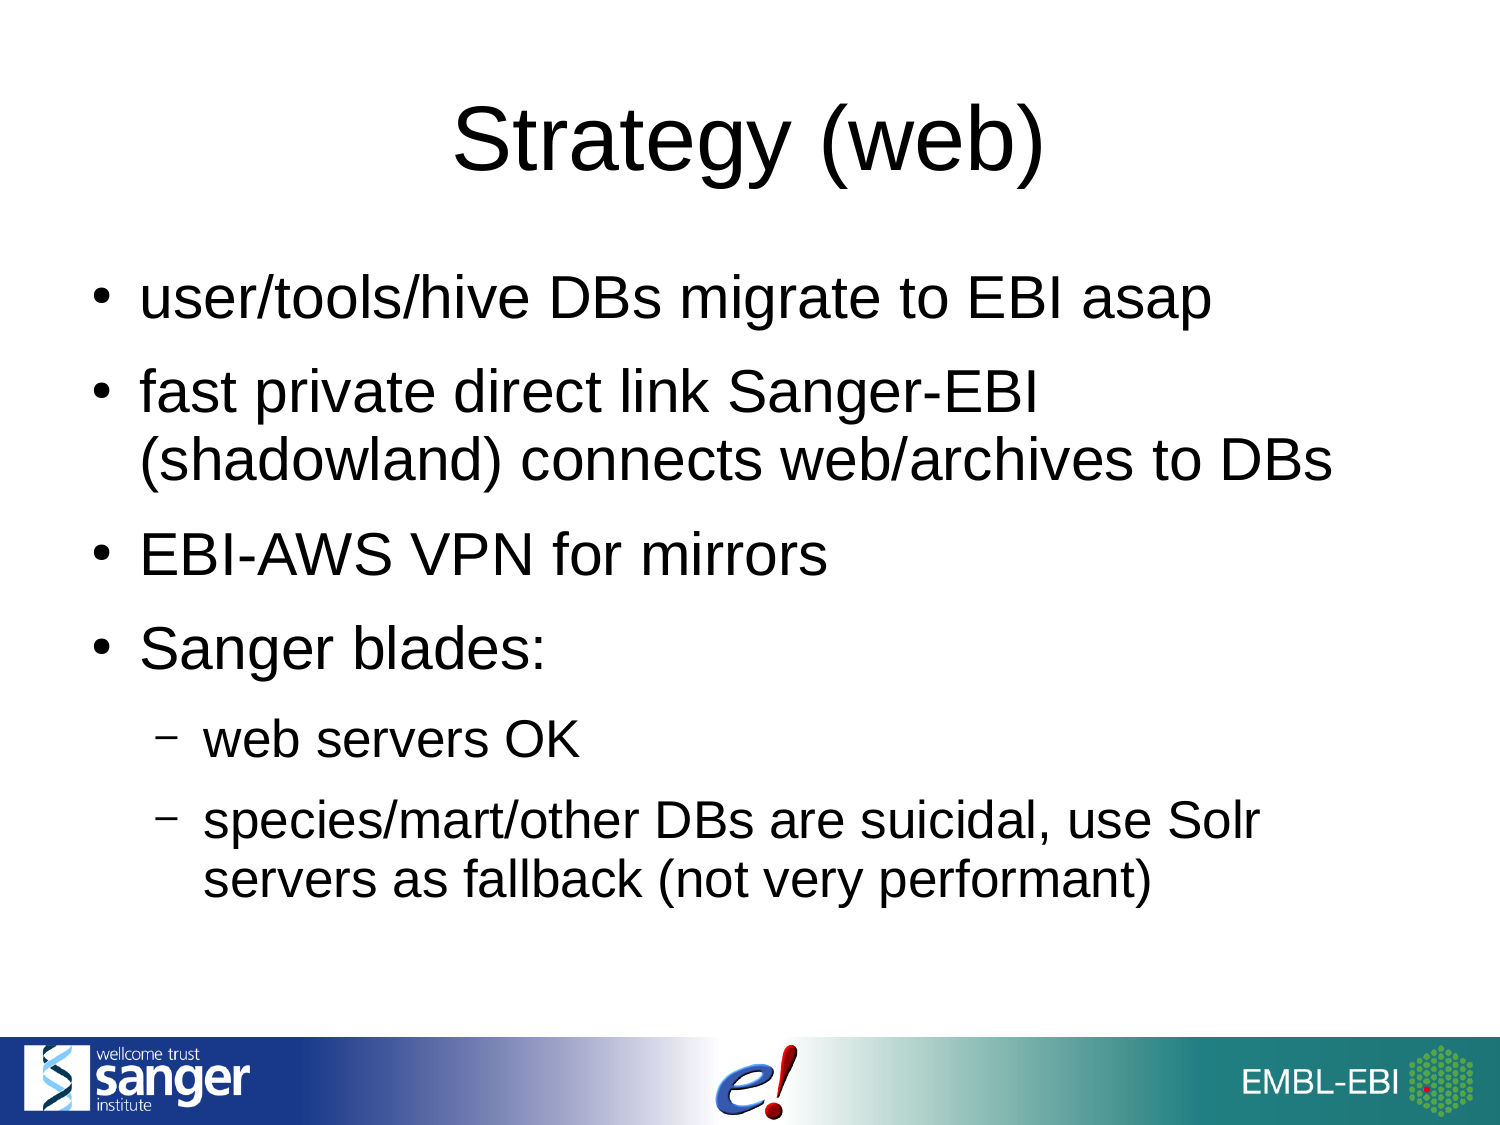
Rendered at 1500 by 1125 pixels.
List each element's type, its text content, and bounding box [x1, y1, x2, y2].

list user/tools/hive DBs migrate to EBI asap fast private direct link Sanger-EBI (shadowland) connects web/archives to DBs EBI-AWS VPN for mirrors Sanger blades: web servers OK species/mart/other DBs are suicidal, use Solr servers as fallback (not very performant) [75, 263, 1395, 916]
title Strategy (web) [75, 44, 1425, 233]
picture [0, 1037, 1500, 1125]
